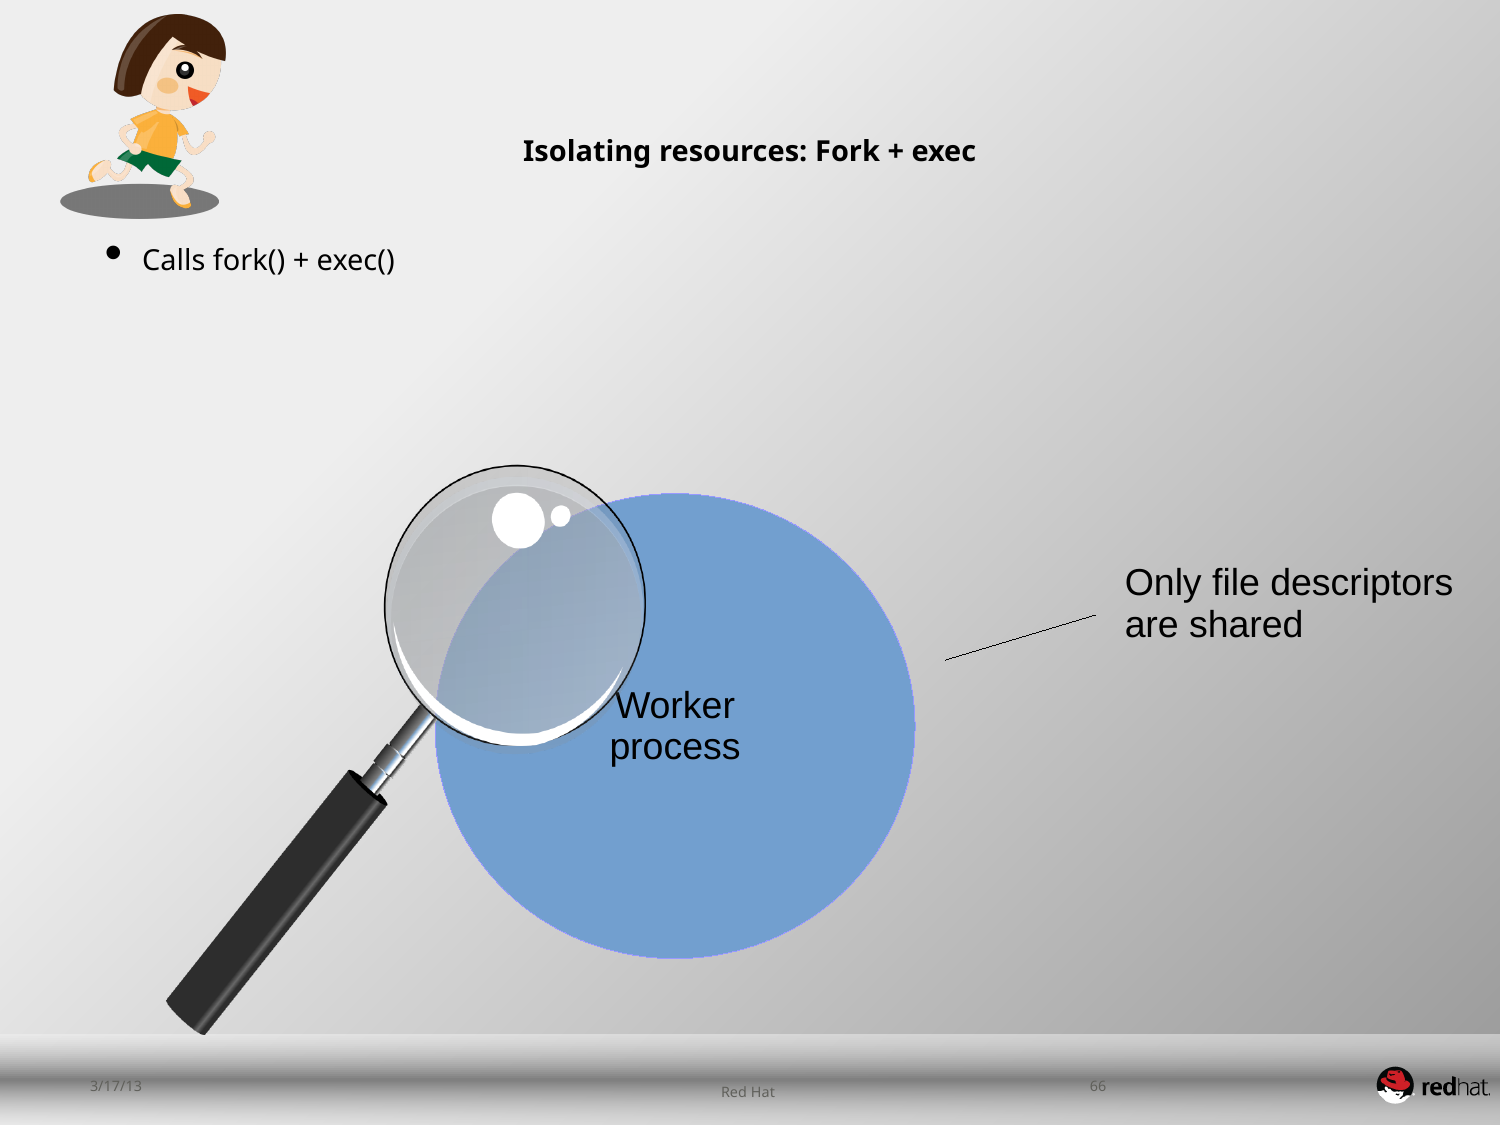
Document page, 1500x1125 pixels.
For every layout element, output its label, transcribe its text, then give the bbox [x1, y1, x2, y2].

footer Red Hat [300, 1065, 1200, 1110]
slide_number 3/17/13 [75, 1051, 425, 1112]
title Isolating resources: Fork + exec [226, 22, 1426, 188]
text_box Only file descriptors are shared [1110, 554, 1468, 654]
slide_number <number> [1074, 1051, 1337, 1112]
picture [1364, 1057, 1500, 1110]
picture [60, 14, 226, 219]
picture [165, 464, 646, 1036]
list Calls fork() + exec() [74, 209, 1425, 1012]
